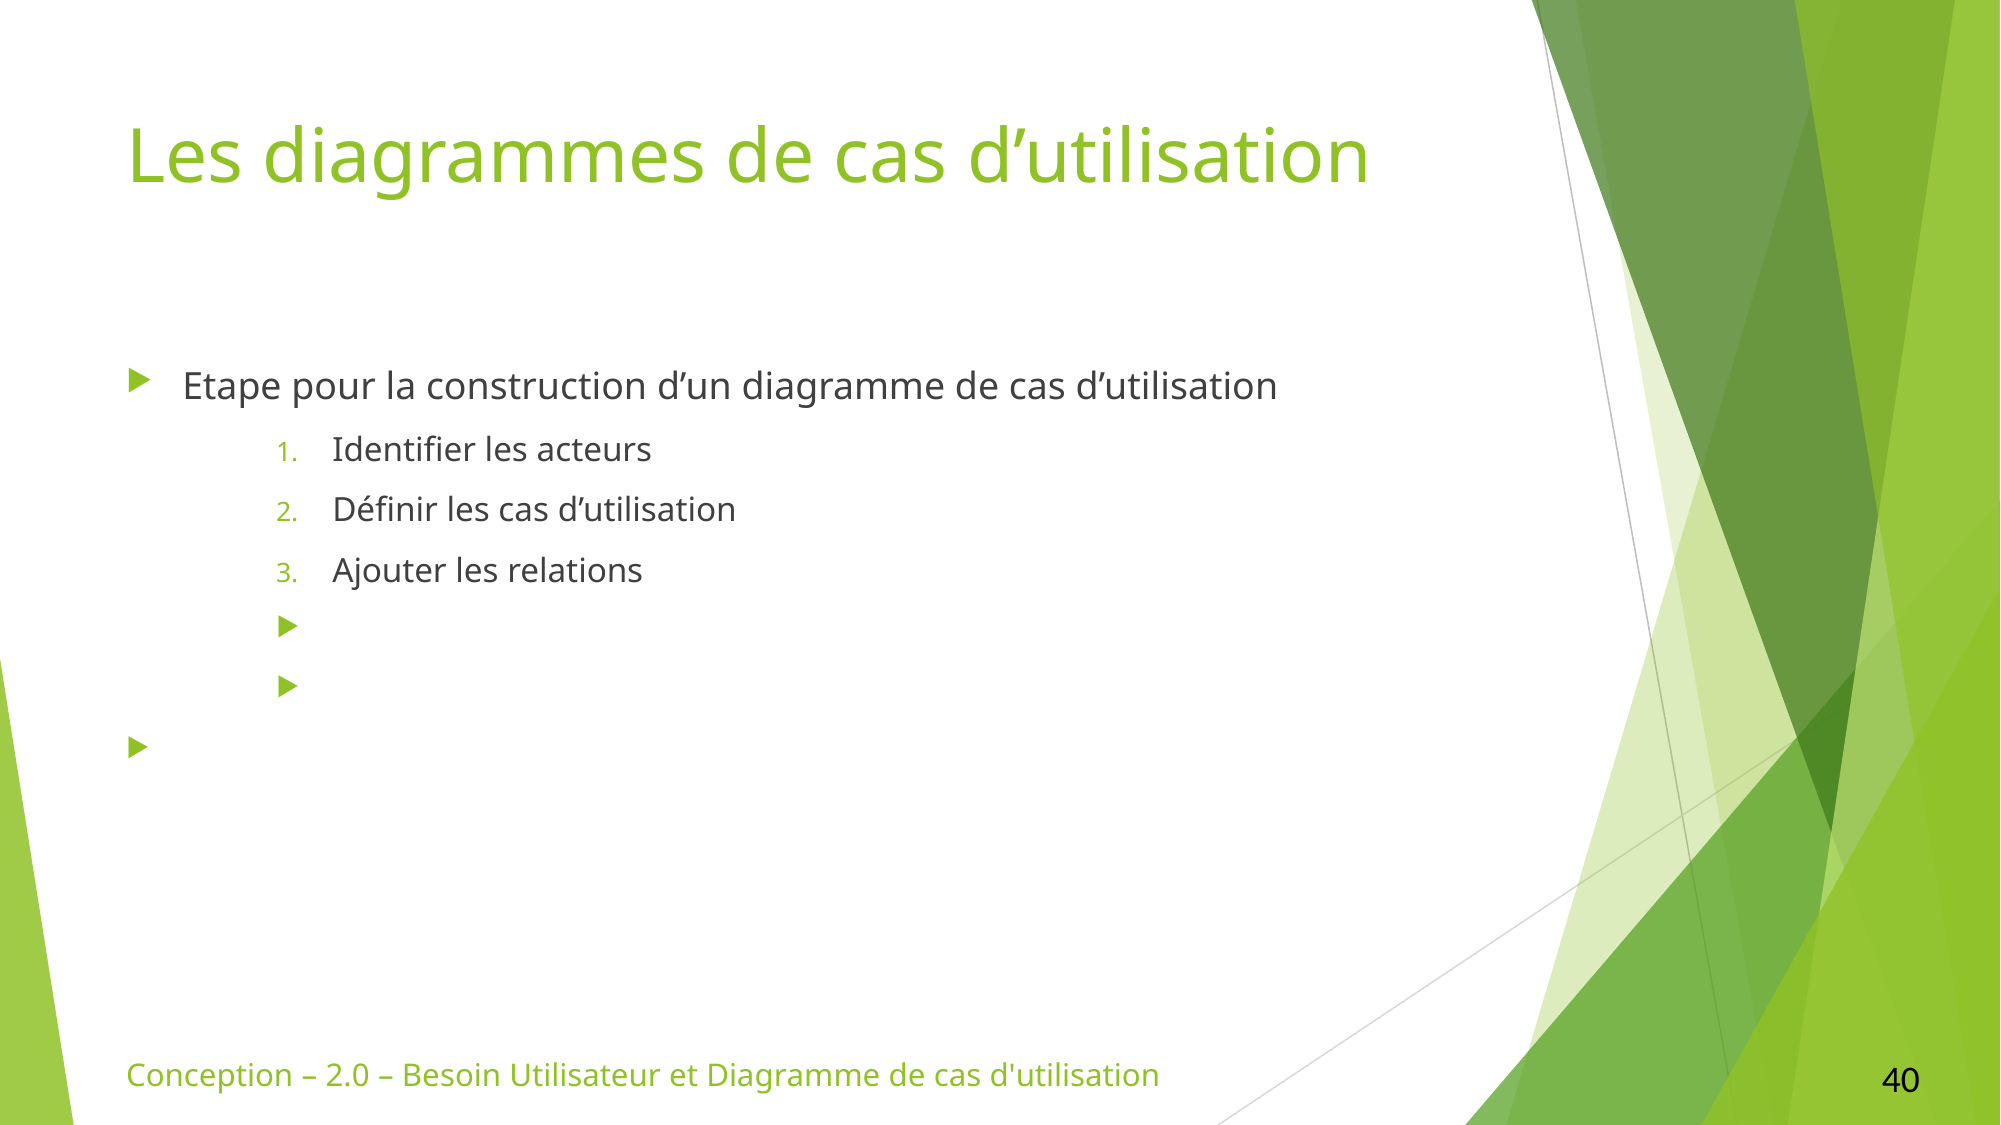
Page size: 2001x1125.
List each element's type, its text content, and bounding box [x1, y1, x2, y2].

title Les diagrammes de cas d’utilisation [111, 99, 1522, 317]
list Etape pour la construction d’un diagramme de cas d’utilisation Identifier les acteurs Définir les cas d’utilisation Ajouter les relations [111, 354, 1522, 992]
text_box [1866, 1047, 1979, 1108]
text_box Conception – 2.0 – Besoin Utilisateur et Diagramme de cas d'utilisation [111, 1047, 1210, 1109]
